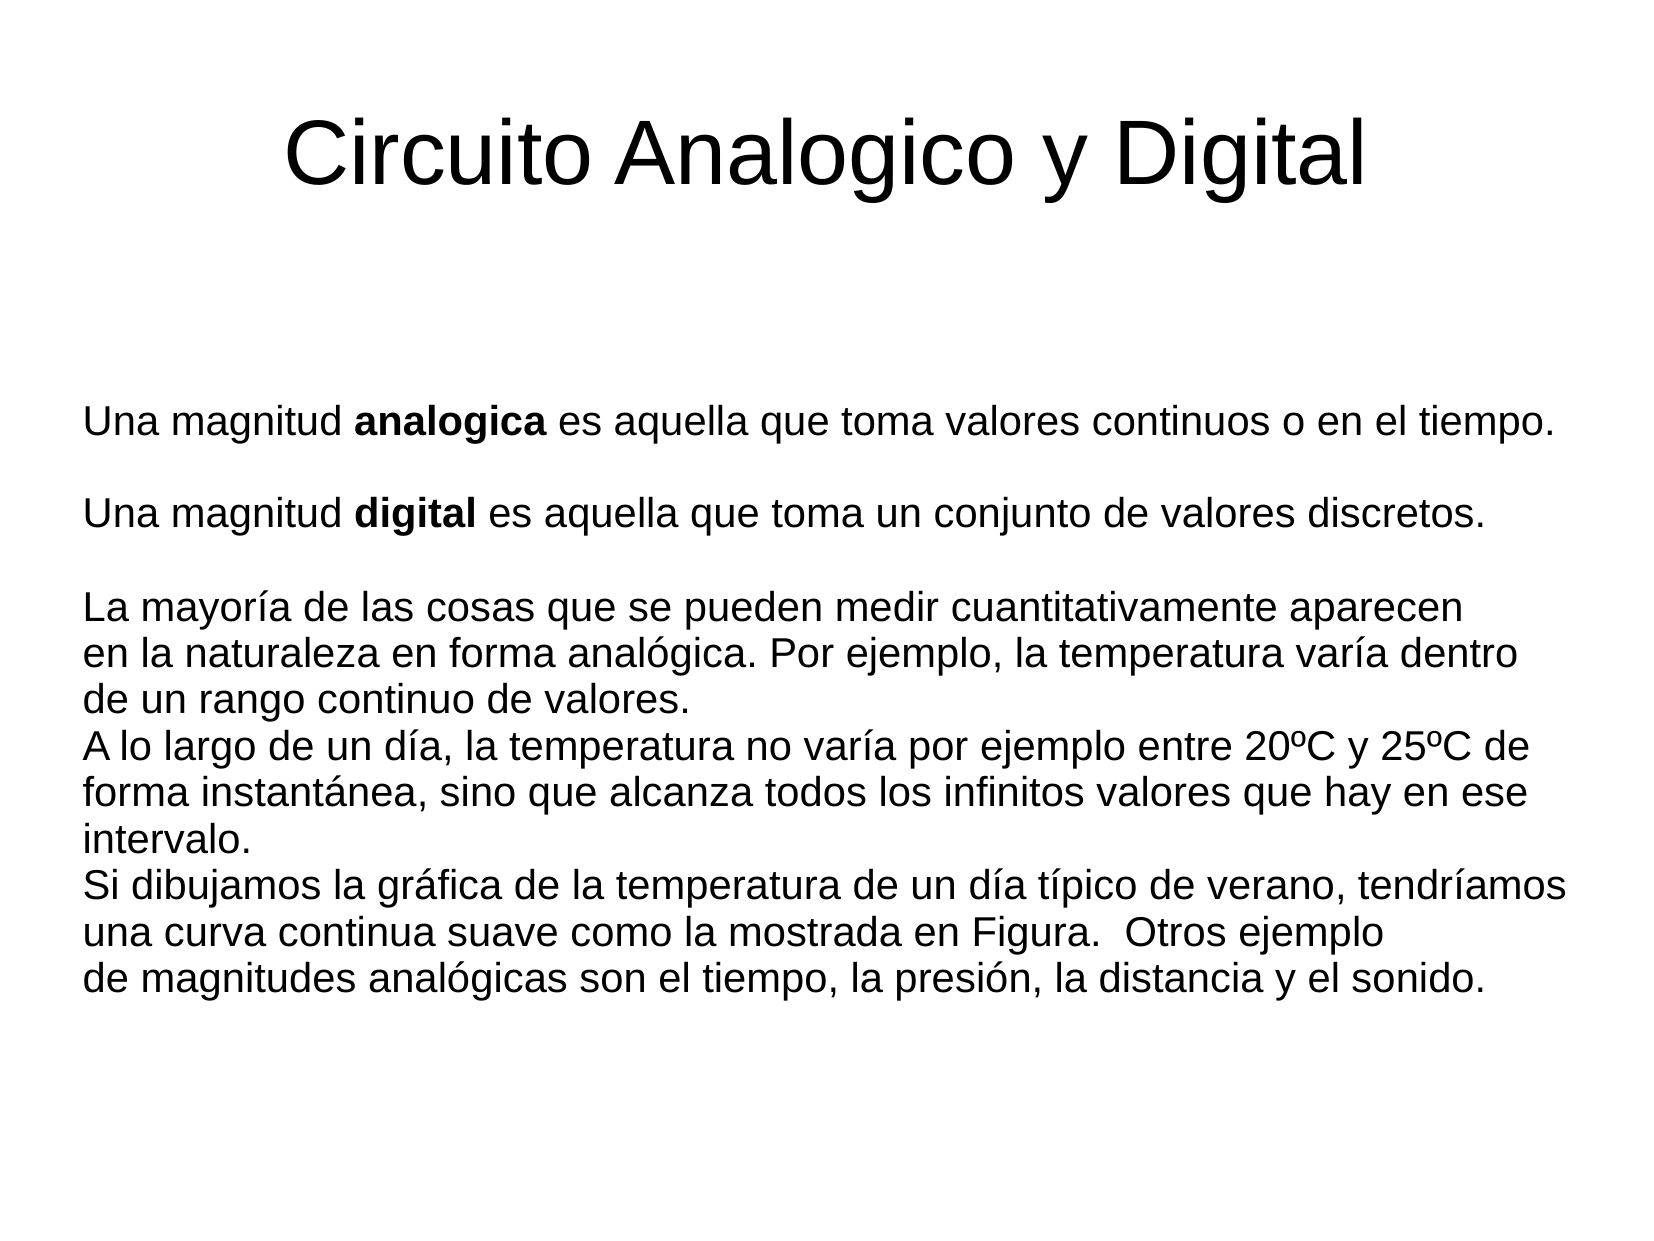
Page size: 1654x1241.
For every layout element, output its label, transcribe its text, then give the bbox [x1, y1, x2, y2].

subtitle Una magnitud analogica es aquella que toma valores continuos o en el tiempo. Una magnitud digital es aquella que toma un conjunto de valores discretos. La mayoría de las cosas que se pueden medir cuantitativamente aparecen en la naturaleza en forma analógica. Por ejemplo, la temperatura varía dentro de un rango continuo de valores. A lo largo de un día, la temperatura no varía por ejemplo entre 20ºC y 25ºC de forma instantánea, sino que alcanza todos los infinitos valores que hay en ese intervalo. Si dibujamos la gráfica de la temperatura de un día típico de verano, tendríamos una curva continua suave como la mostrada en Figura. Otros ejemplo de magnitudes analógicas son el tiempo, la presión, la distancia y el sonido. [82, 290, 1571, 1109]
title Circuito Analogico y Digital [82, 49, 1571, 257]
